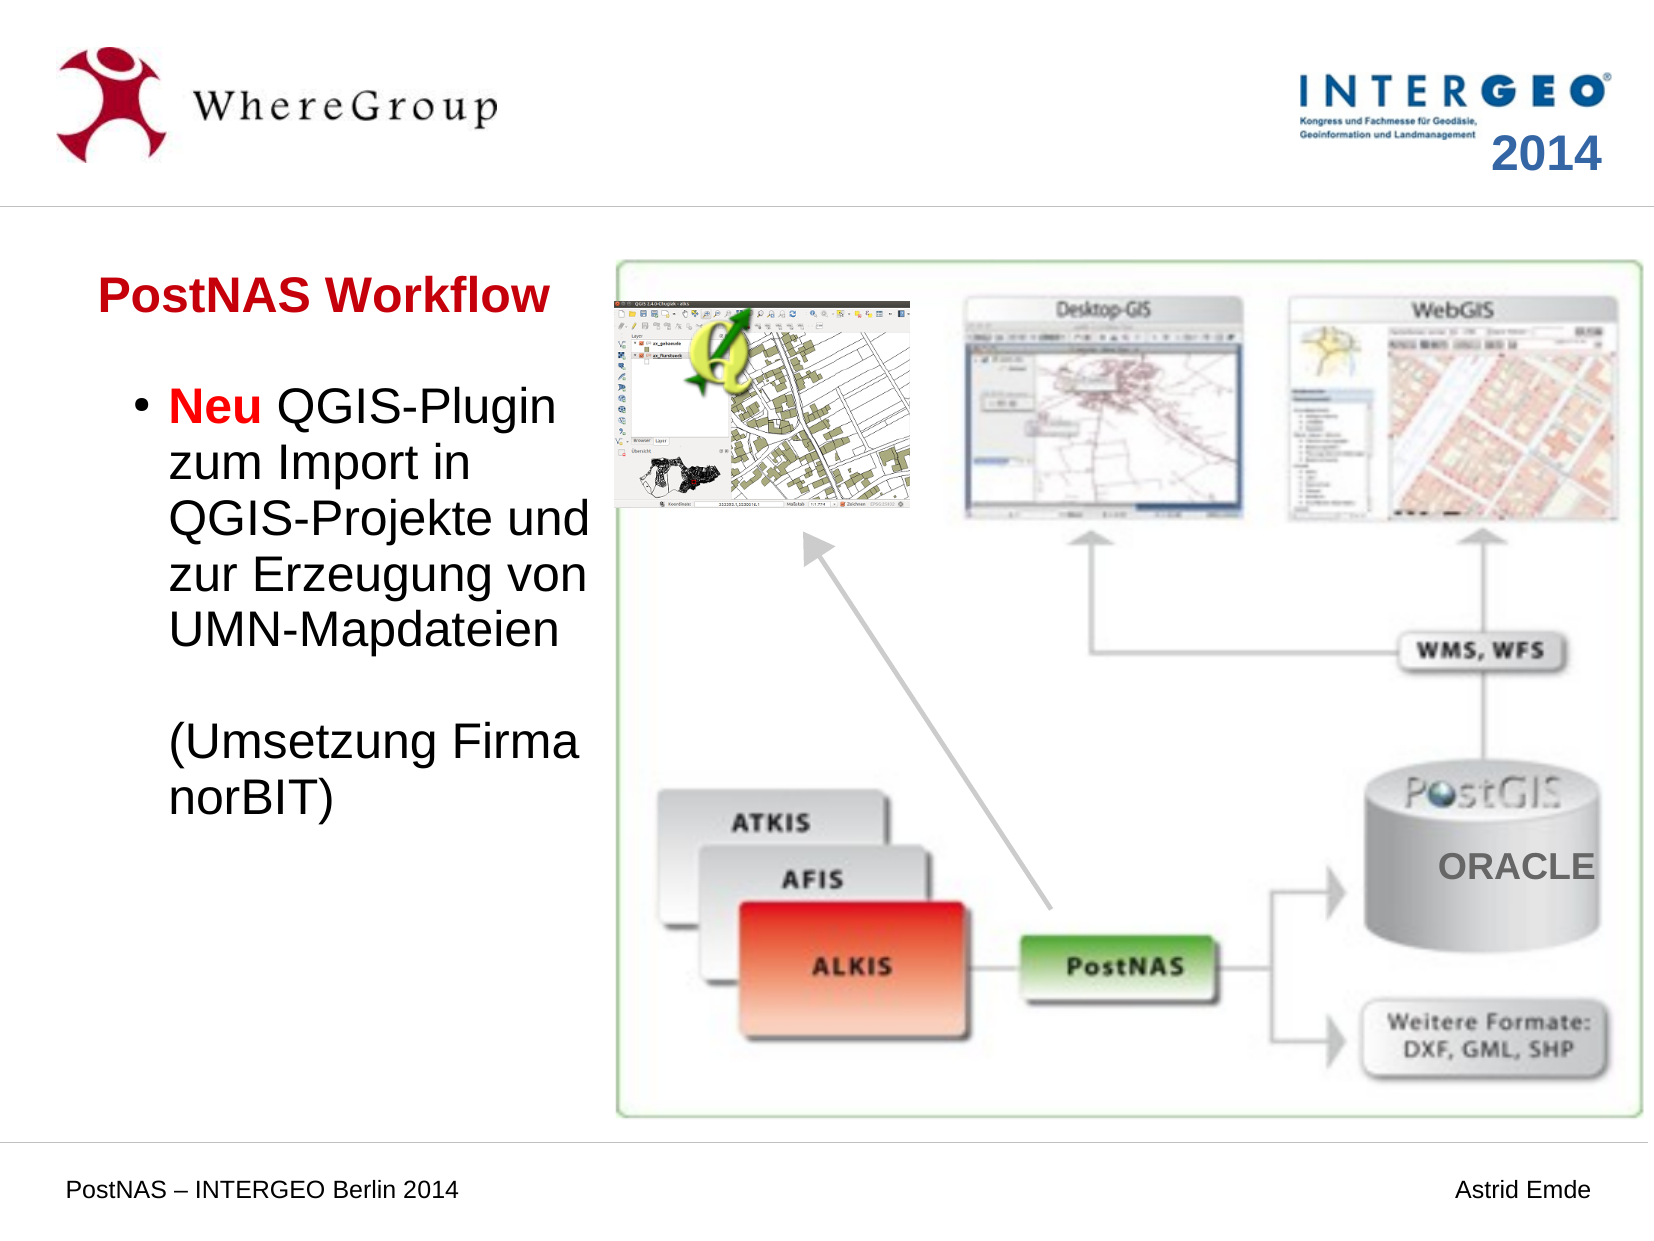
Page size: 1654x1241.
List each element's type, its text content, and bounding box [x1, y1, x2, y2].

text_box ORACLE [1423, 838, 1612, 902]
text_box PostNAS Workflow Neu QGIS-Plugin zum Import in QGIS-Projekte und zur Erzeugung von UMN-Mapdateien (Umsetzung Firma norBIT) [82, 259, 602, 1087]
picture [1299, 29, 1613, 185]
picture [56, 47, 497, 163]
picture [602, 247, 1654, 1134]
